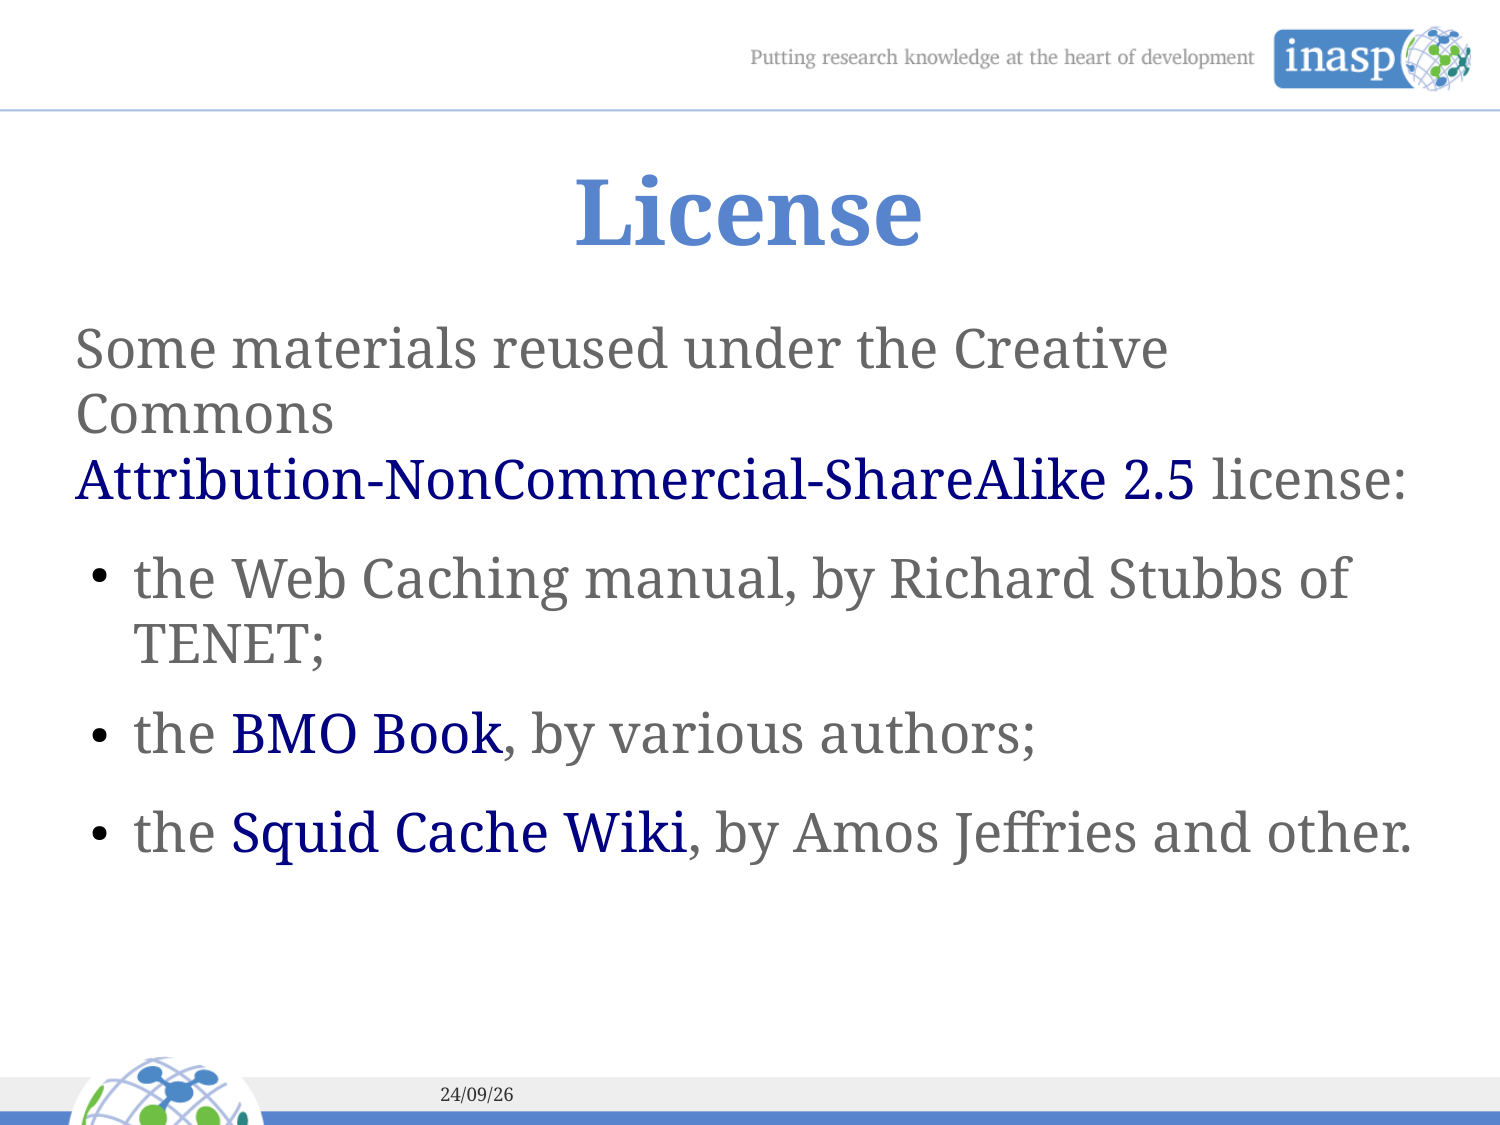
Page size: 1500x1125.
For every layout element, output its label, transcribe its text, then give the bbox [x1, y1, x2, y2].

picture [0, 0, 1500, 1125]
title License [75, 129, 1426, 313]
list Some materials reused under the Creative Commons Attribution-NonCommercial-ShareAlike 2.5 license: the Web Caching manual, by Richard Stubbs of TENET; the BMO Book, by various authors; the Squid Cache Wiki, by Amos Jeffries and other. [75, 313, 1426, 967]
